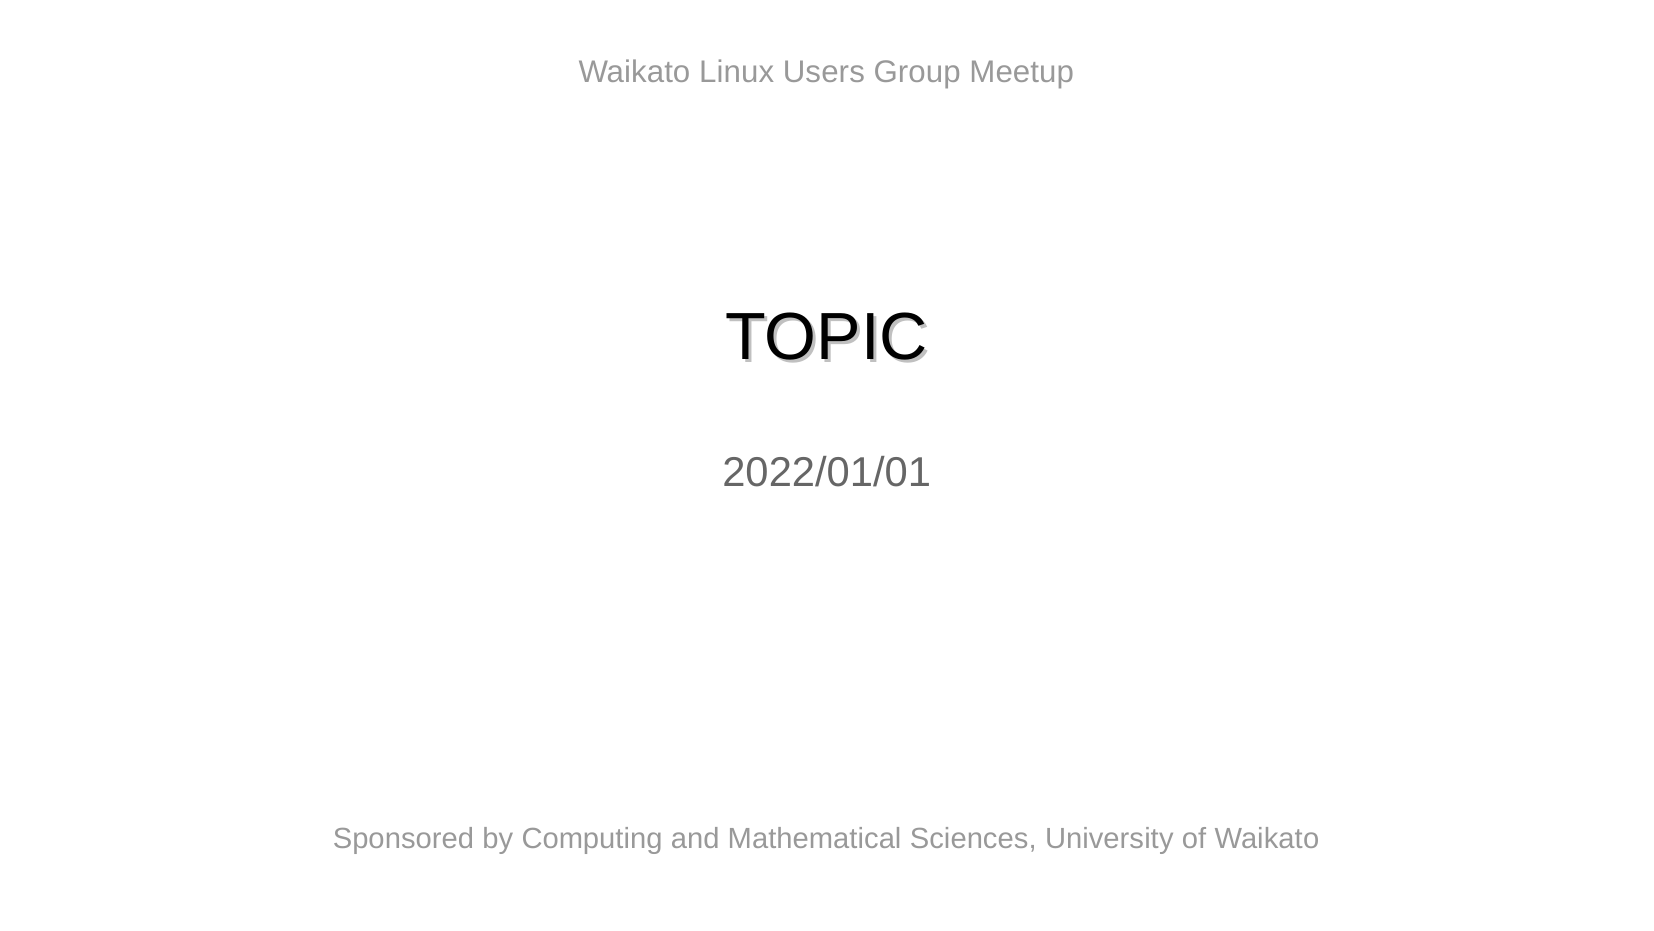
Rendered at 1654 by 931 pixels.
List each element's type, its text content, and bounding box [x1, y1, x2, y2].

text_box TOPIC 2022/01/01 [82, 37, 1571, 757]
text_box Waikato Linux Users Group Meetup [563, 47, 1090, 97]
text_box Sponsored by Computing and Mathematical Sciences, University of Waikato [318, 815, 1336, 863]
